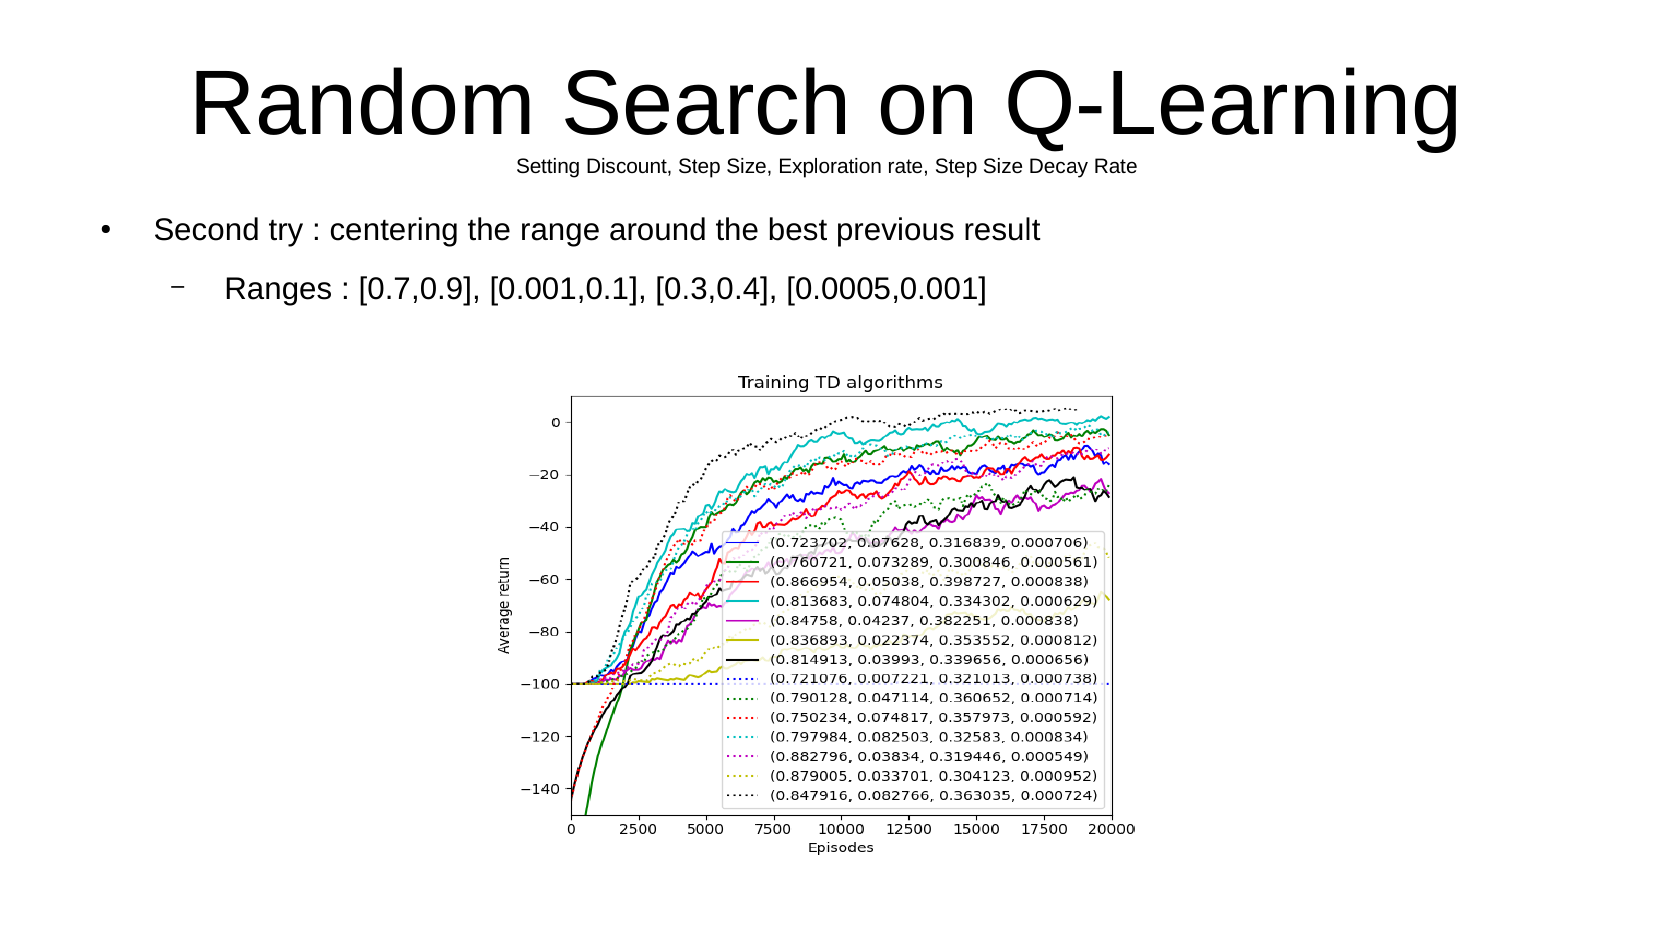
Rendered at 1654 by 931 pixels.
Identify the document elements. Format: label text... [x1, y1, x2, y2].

picture [484, 330, 1182, 875]
list Second try : centering the range around the best previous result Ranges : [0.7,0.9], [0.001,0.1], [0.3,0.4], [0.0005,0.001] [82, 212, 1571, 343]
title Random Search on Q-Learning Setting Discount, Step Size, Exploration rate, Step Size Decay Rate [82, 37, 1571, 193]
